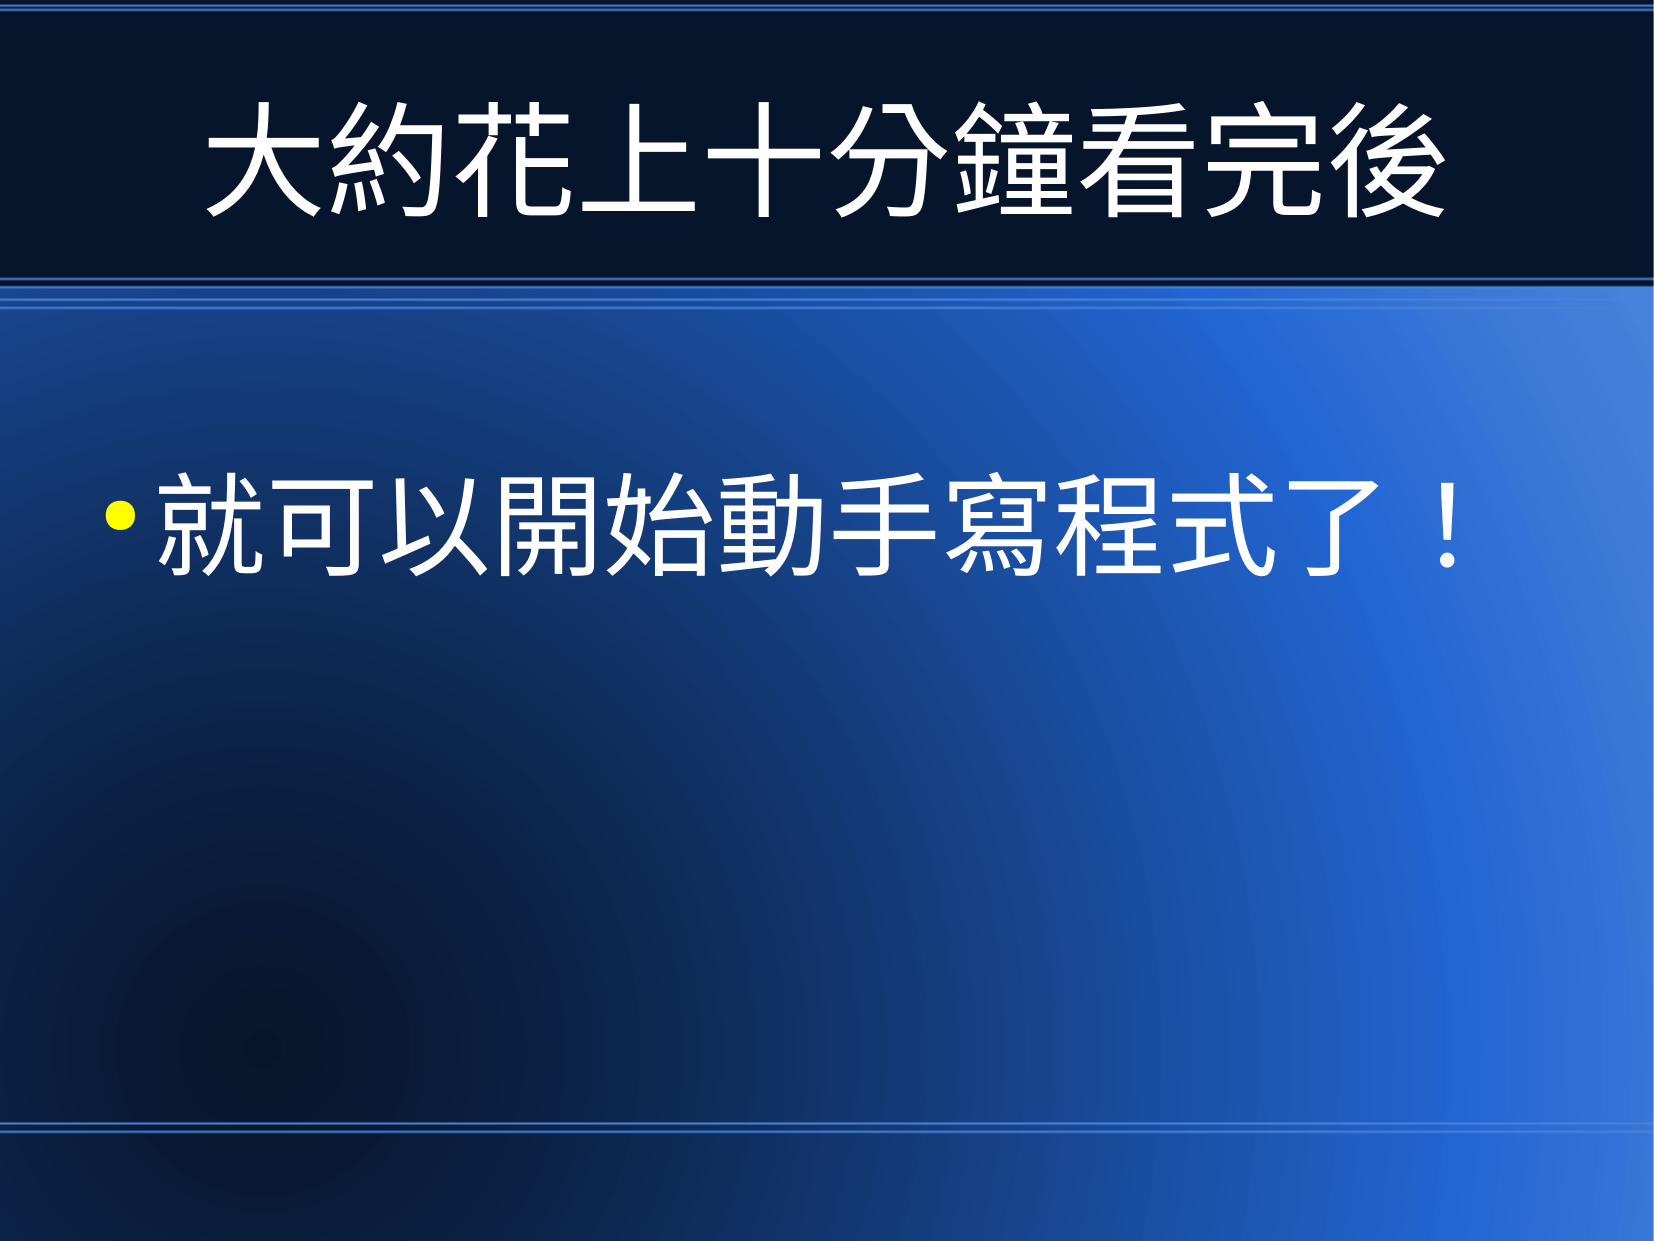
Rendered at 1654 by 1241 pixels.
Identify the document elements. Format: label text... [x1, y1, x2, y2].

picture [0, 0, 1654, 1241]
title 大約花上十分鐘看完後 [82, 49, 1571, 257]
list 就可以開始動手寫程式了！ [82, 355, 1571, 1241]
